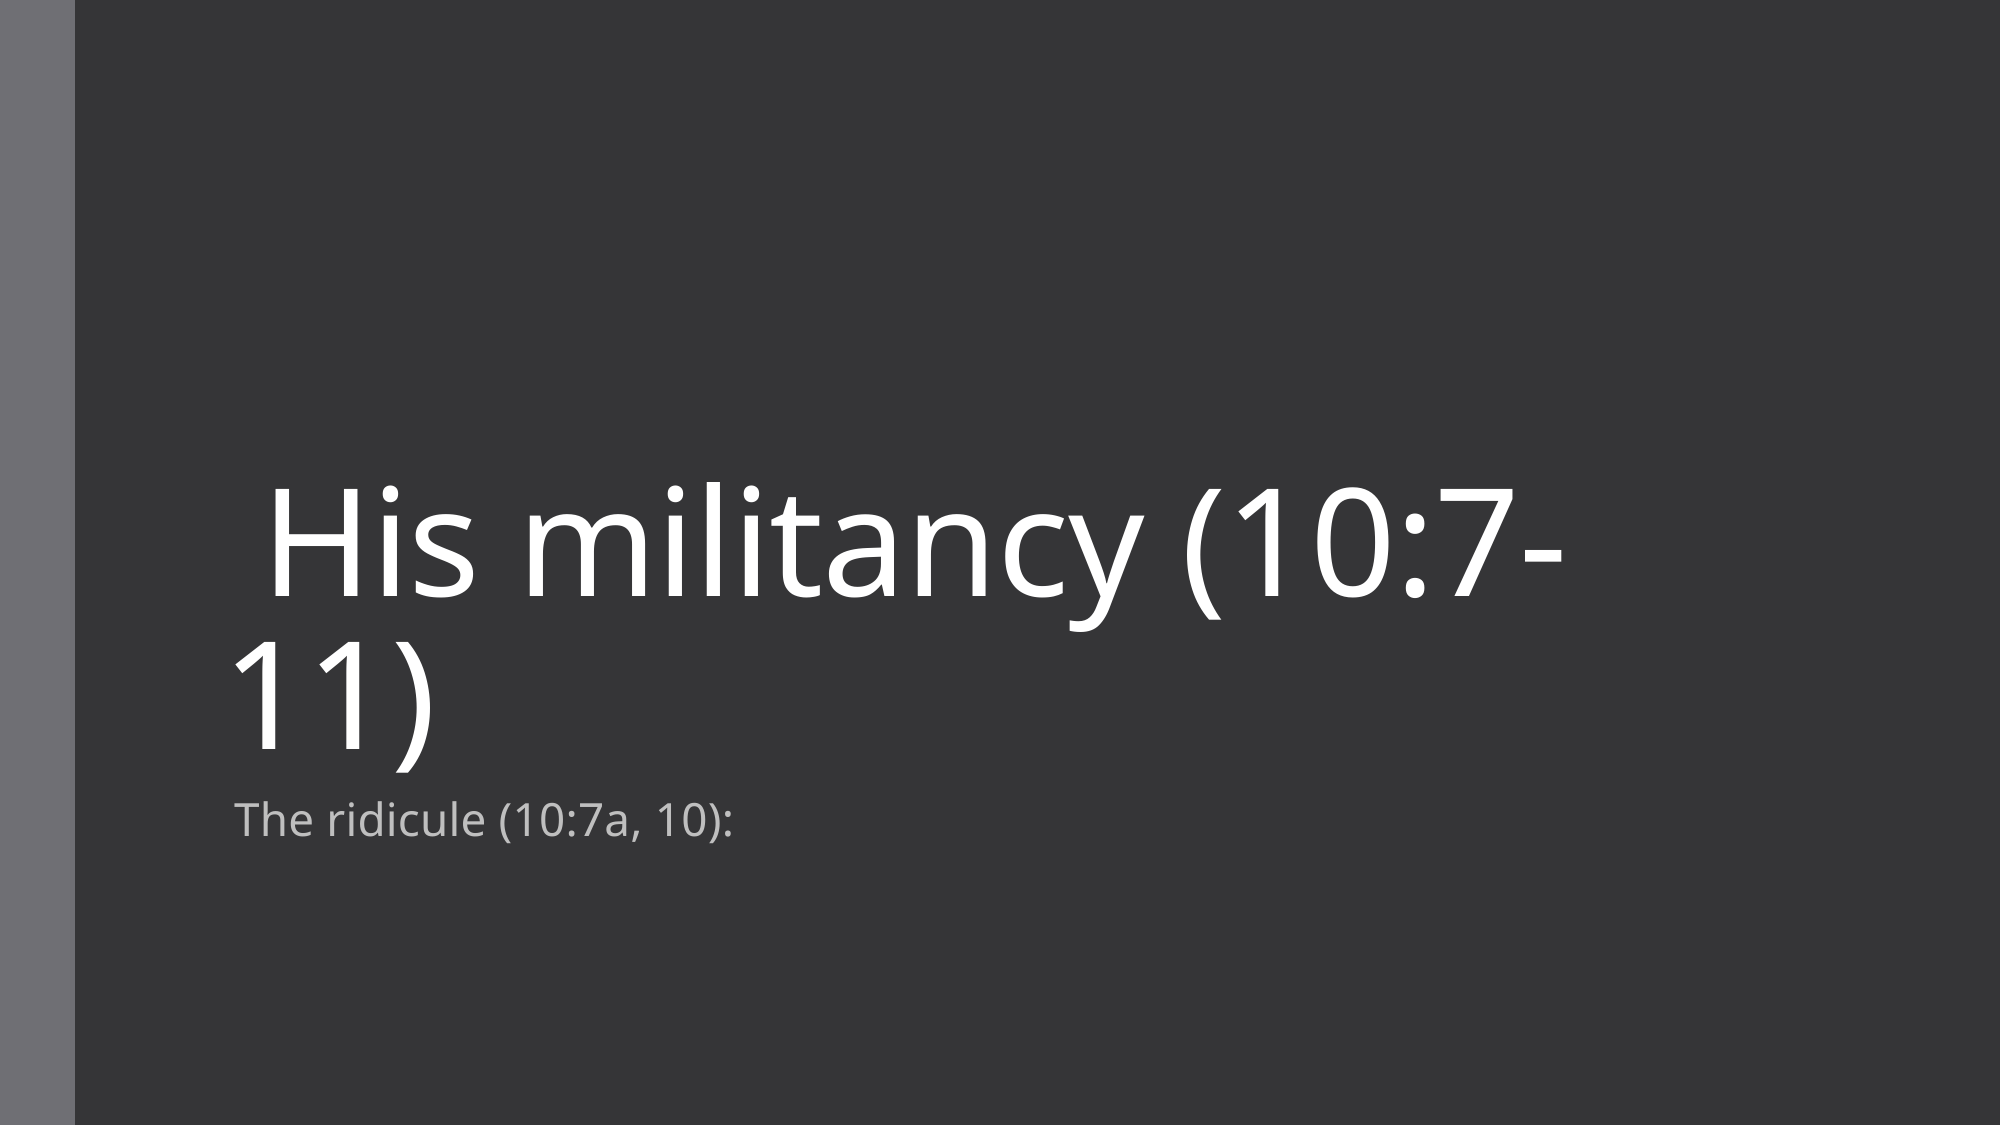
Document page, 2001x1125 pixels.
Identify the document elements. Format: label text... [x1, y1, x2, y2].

subtitle The ridicule (10:7a, 10): [206, 787, 1752, 1066]
title His militancy (10:7-11) [206, 124, 1752, 787]
